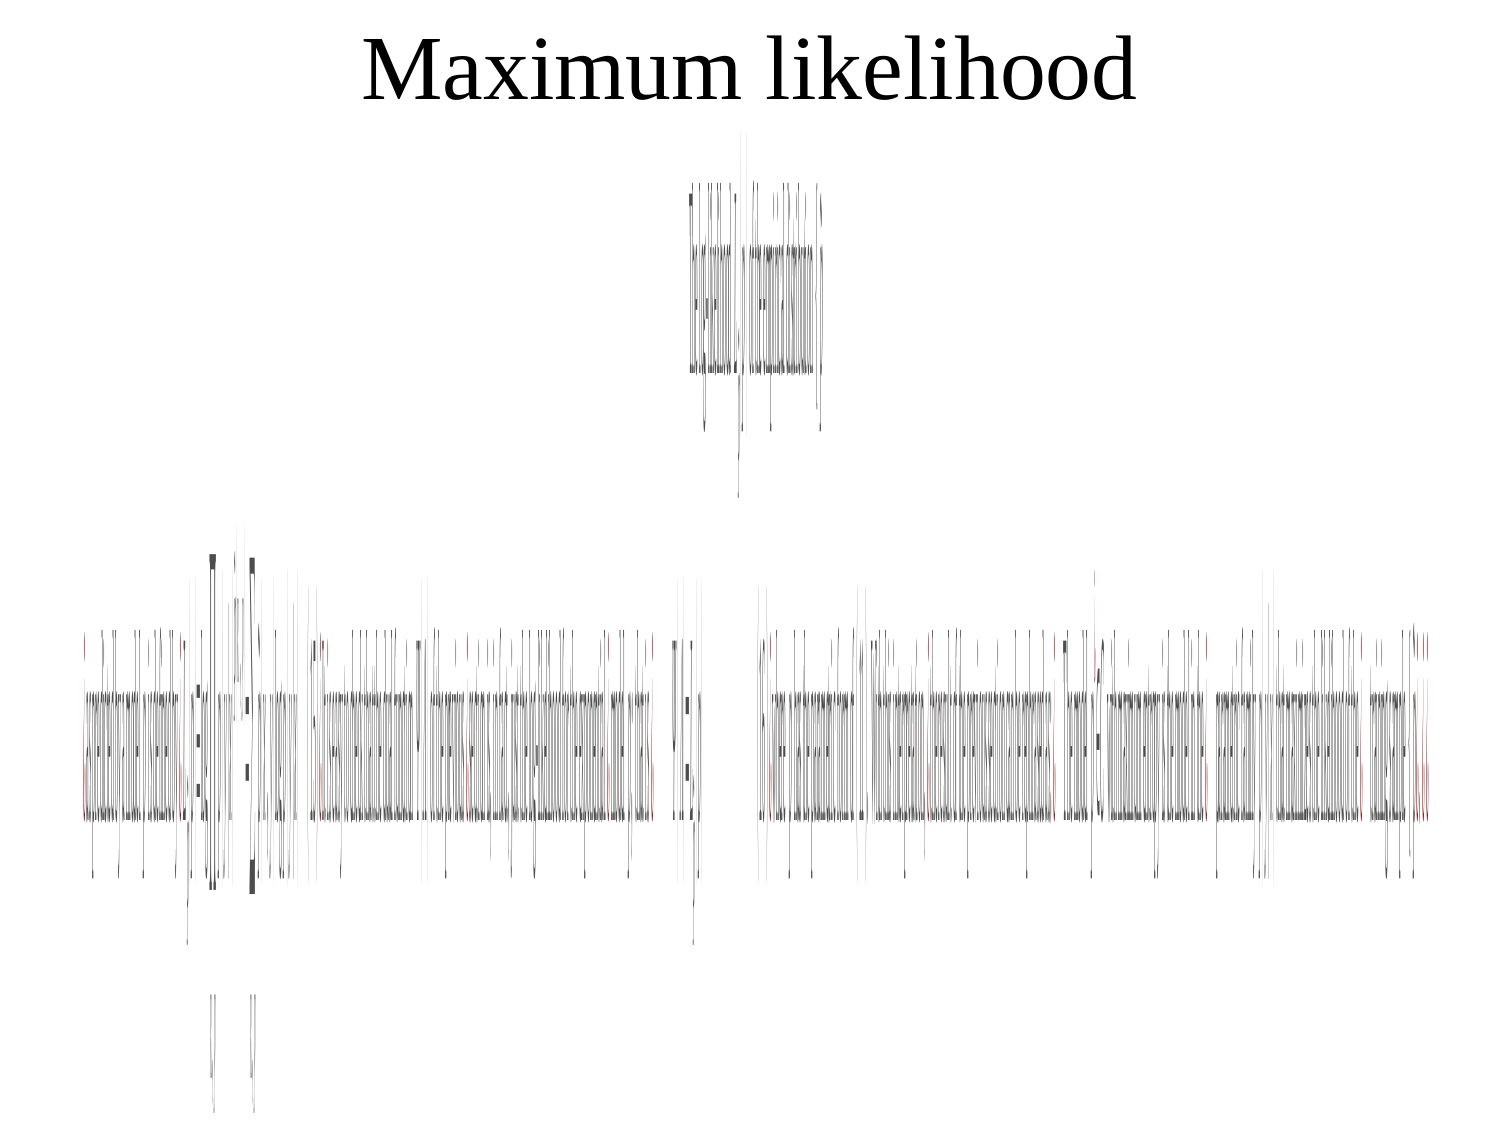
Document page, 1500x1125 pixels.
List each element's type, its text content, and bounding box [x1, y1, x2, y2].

title Maximum likelihood [112, 0, 1388, 116]
chart [82, 116, 1431, 1113]
